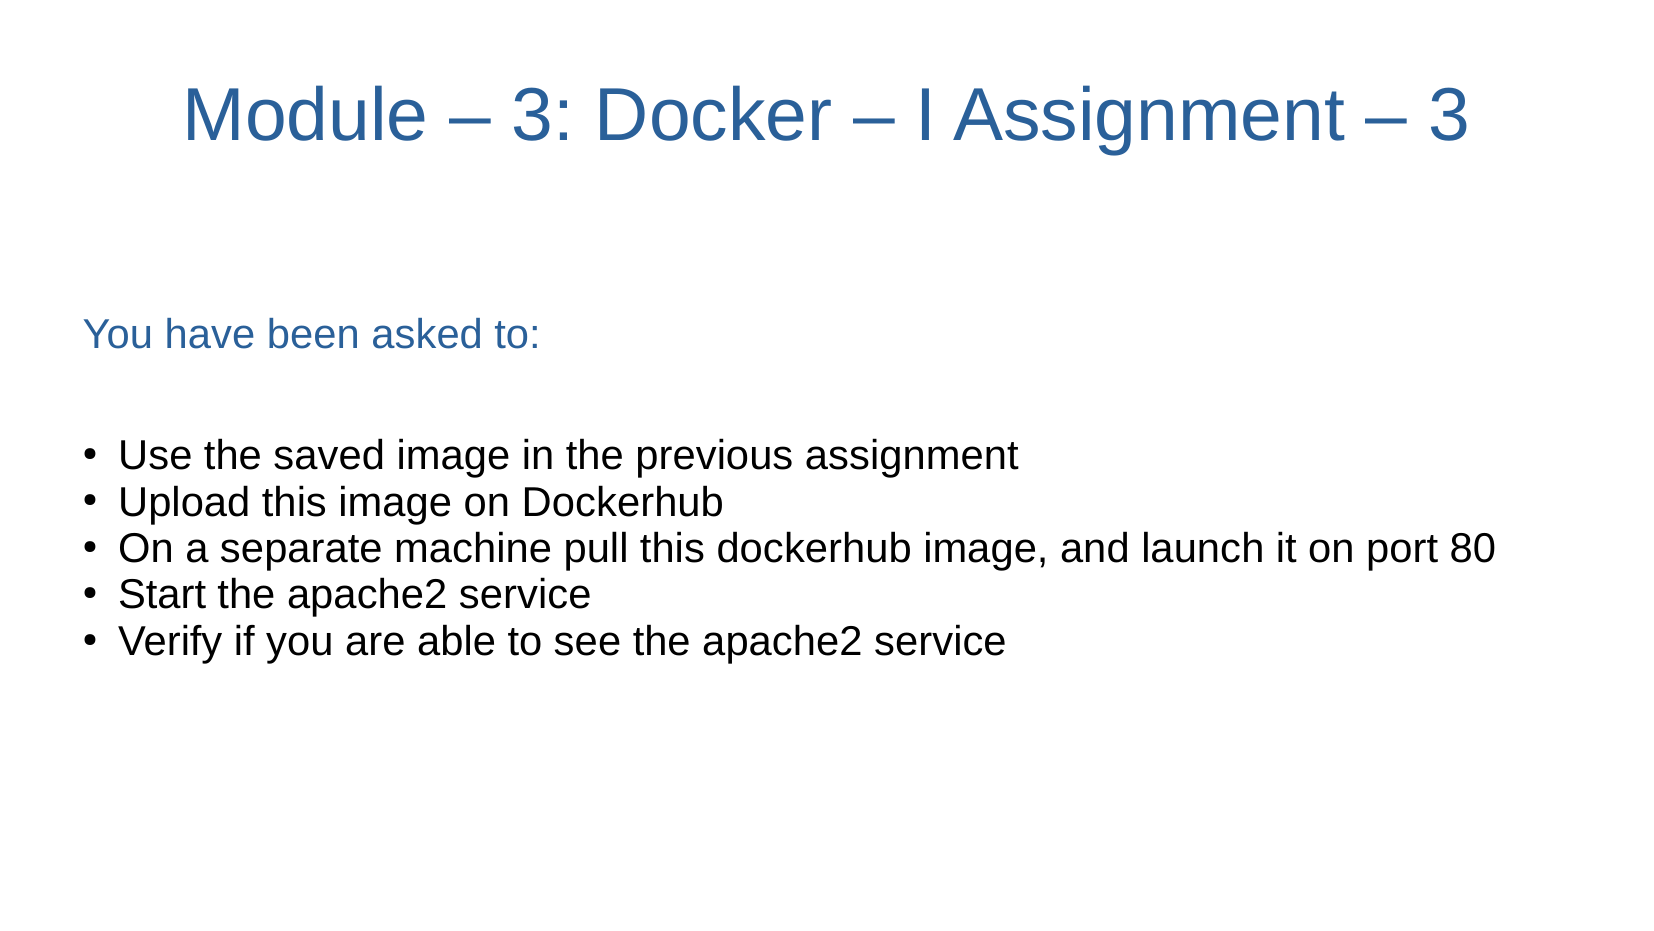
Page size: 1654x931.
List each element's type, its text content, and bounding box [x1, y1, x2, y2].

subtitle You have been asked to: Use the saved image in the previous assignment Upload this image on Dockerhub On a separate machine pull this dockerhub image, and launch it on port 80 Start the apache2 service Verify if you are able to see the apache2 service [82, 217, 1571, 758]
title Module – 3: Docker – I Assignment – 3 [82, 37, 1571, 193]
